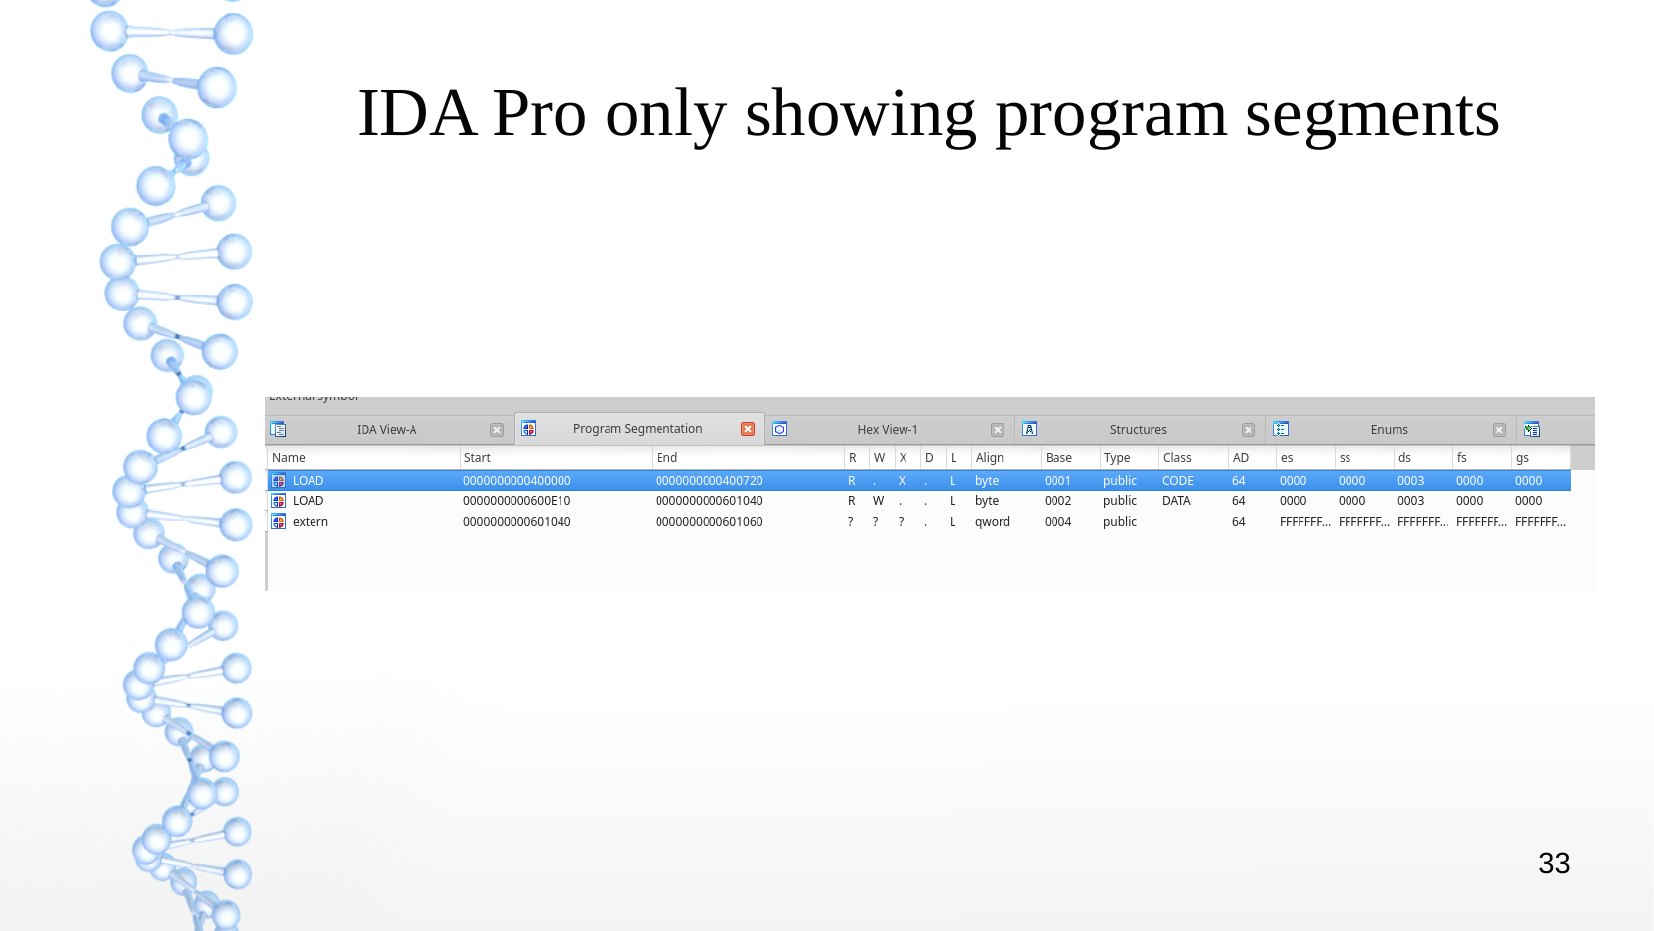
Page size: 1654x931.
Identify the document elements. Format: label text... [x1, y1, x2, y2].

picture [0, 0, 1654, 931]
title IDA Pro only showing program segments [265, 35, 1595, 189]
